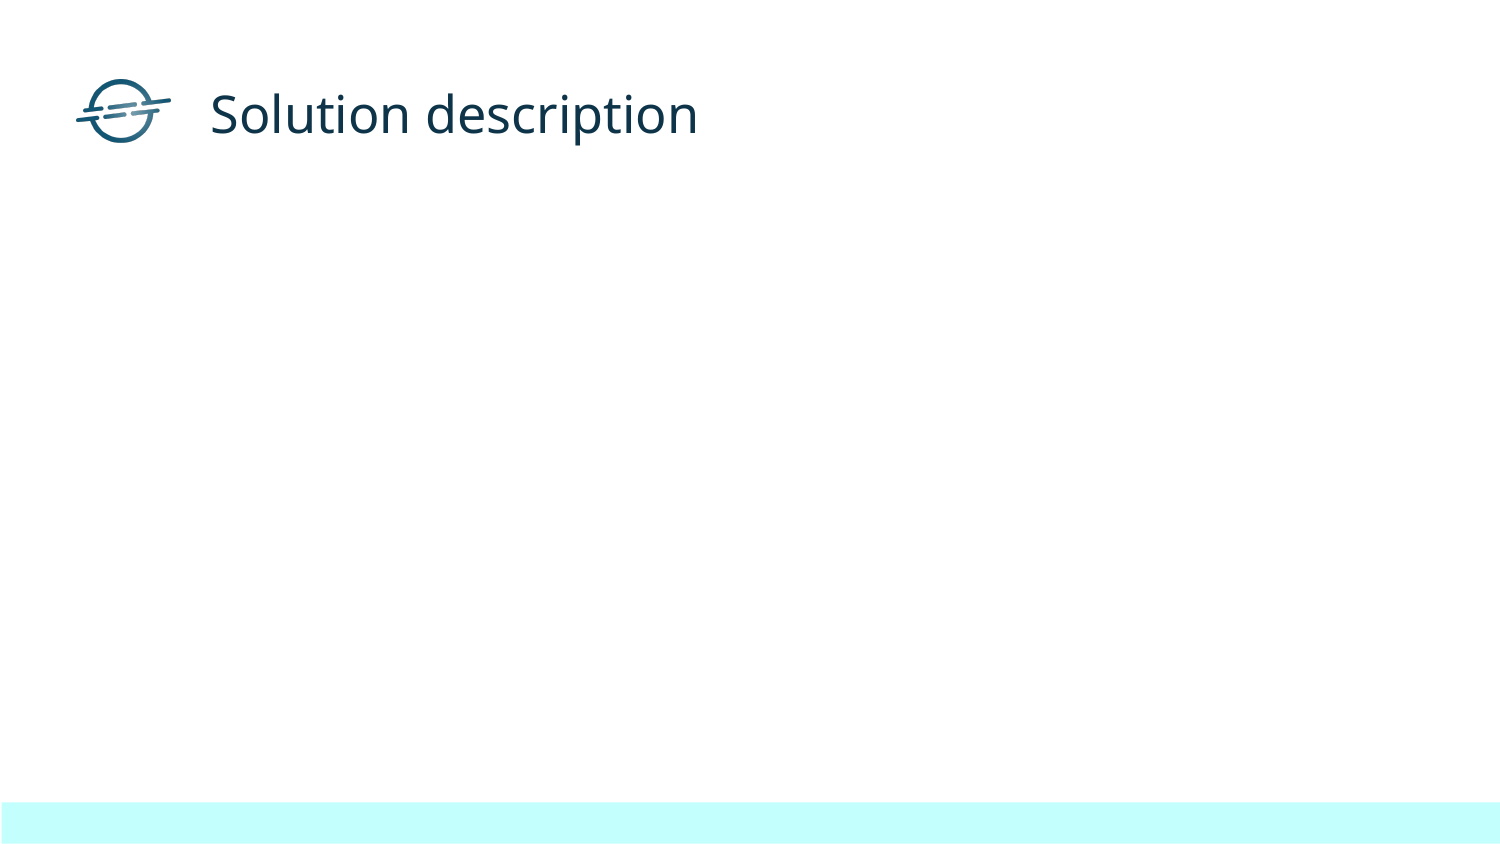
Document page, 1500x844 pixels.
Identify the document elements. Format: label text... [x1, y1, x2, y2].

title Solution description [195, 66, 1068, 154]
text_box [1, 802, 1500, 844]
picture [76, 79, 171, 143]
